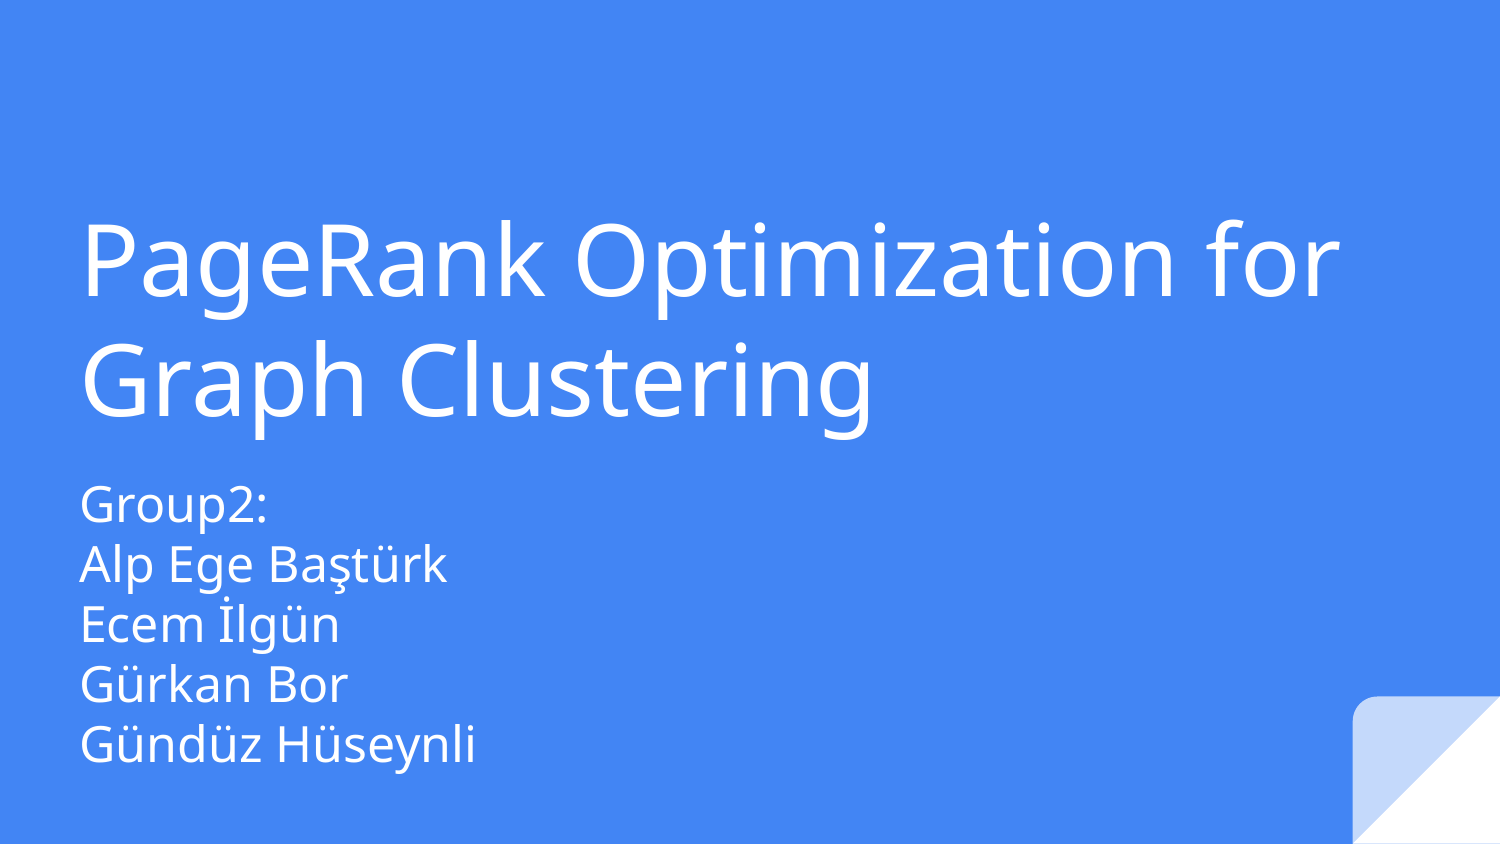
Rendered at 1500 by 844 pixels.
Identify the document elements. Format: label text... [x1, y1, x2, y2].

subtitle Group2: Alp Ege Baştürk Ecem İlgün Gürkan Bor Gündüz Hüseynli [64, 457, 1413, 529]
title PageRank Optimization for Graph Clustering [64, 298, 1413, 452]
